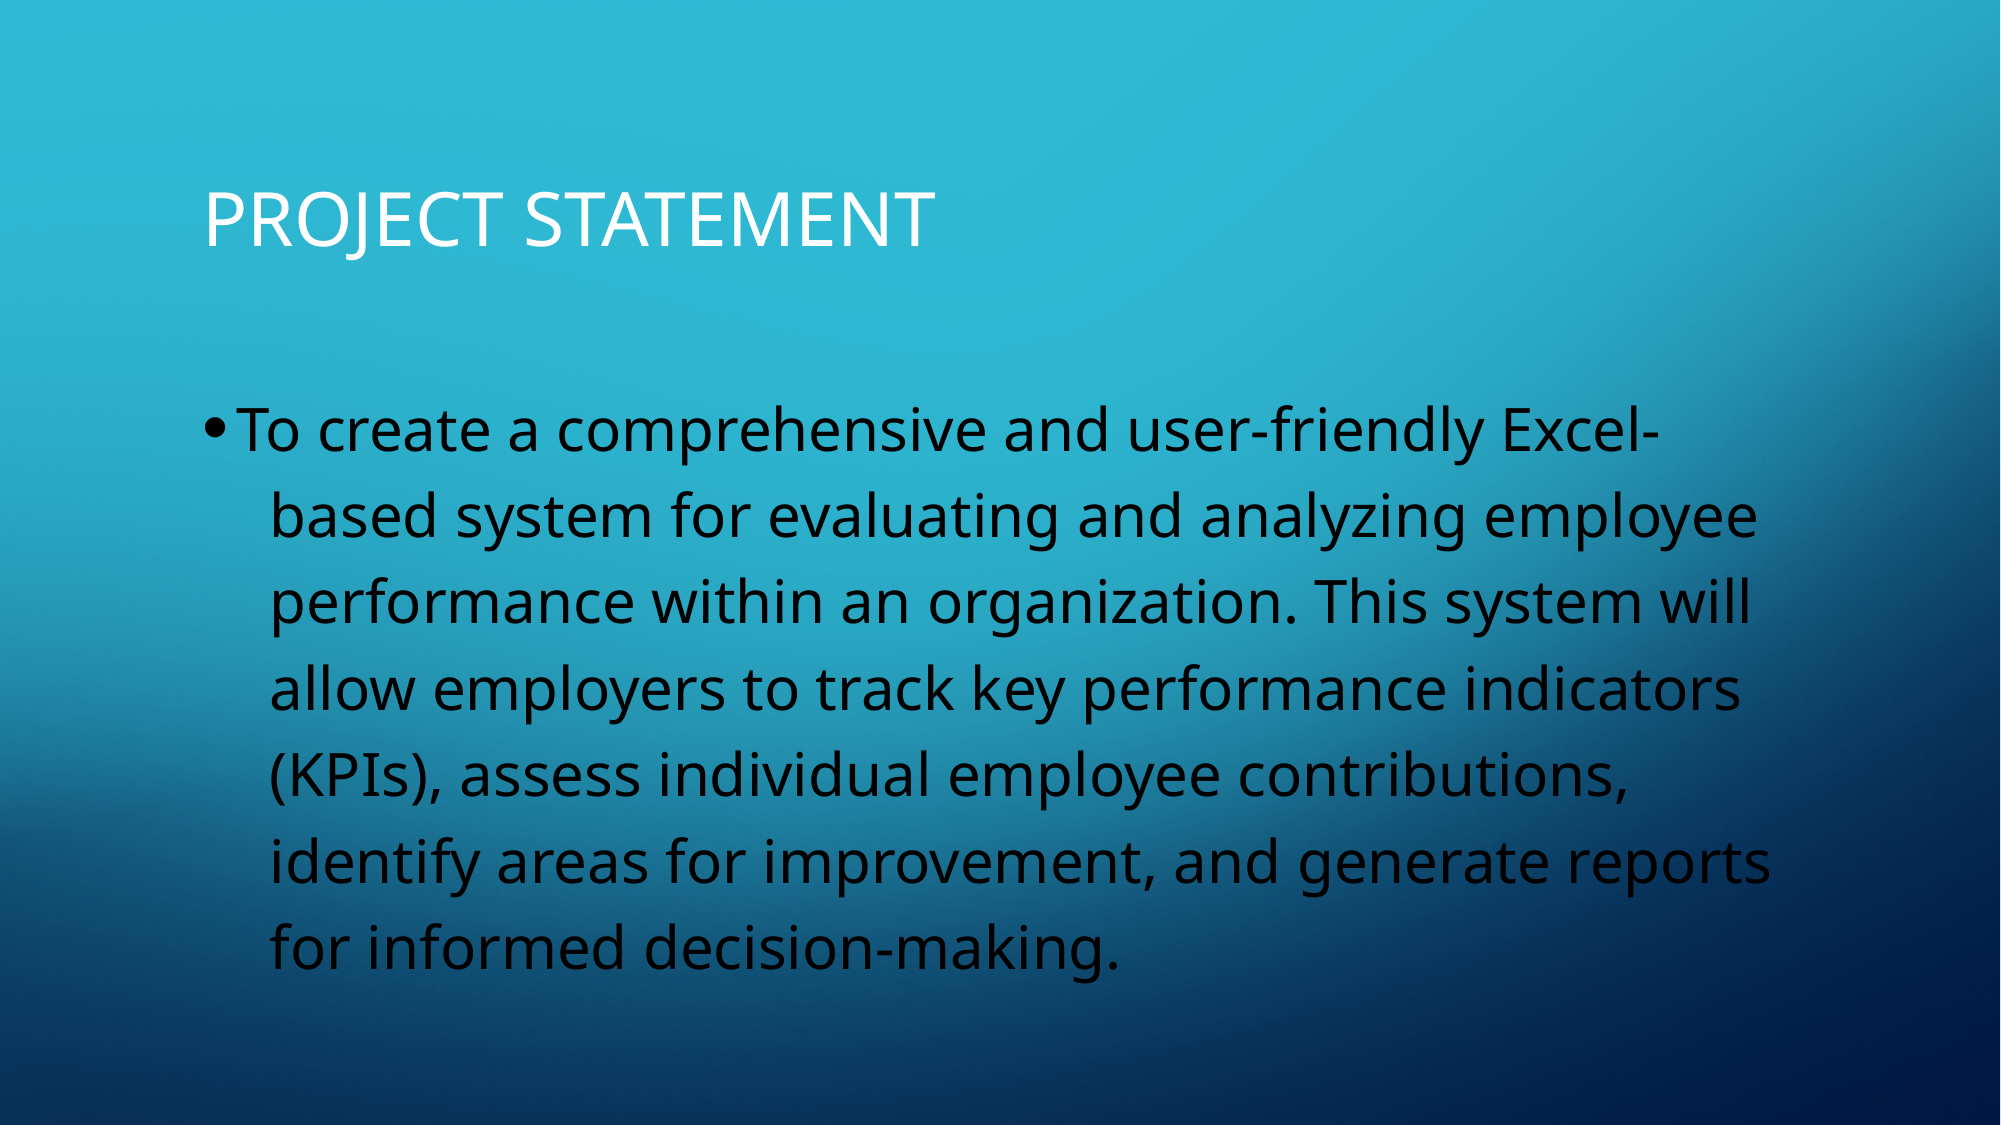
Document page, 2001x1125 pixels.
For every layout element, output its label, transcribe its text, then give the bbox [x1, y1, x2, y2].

list To create a comprehensive and user-friendly Excel-based system for evaluating and analyzing employee performance within an organization. This system will allow employers to track key performance indicators (KPIs), assess individual employee contributions, identify areas for improvement, and generate reports for informed decision-making. [187, 369, 1813, 1055]
title PROJECT STATEMENT [187, 101, 1813, 344]
